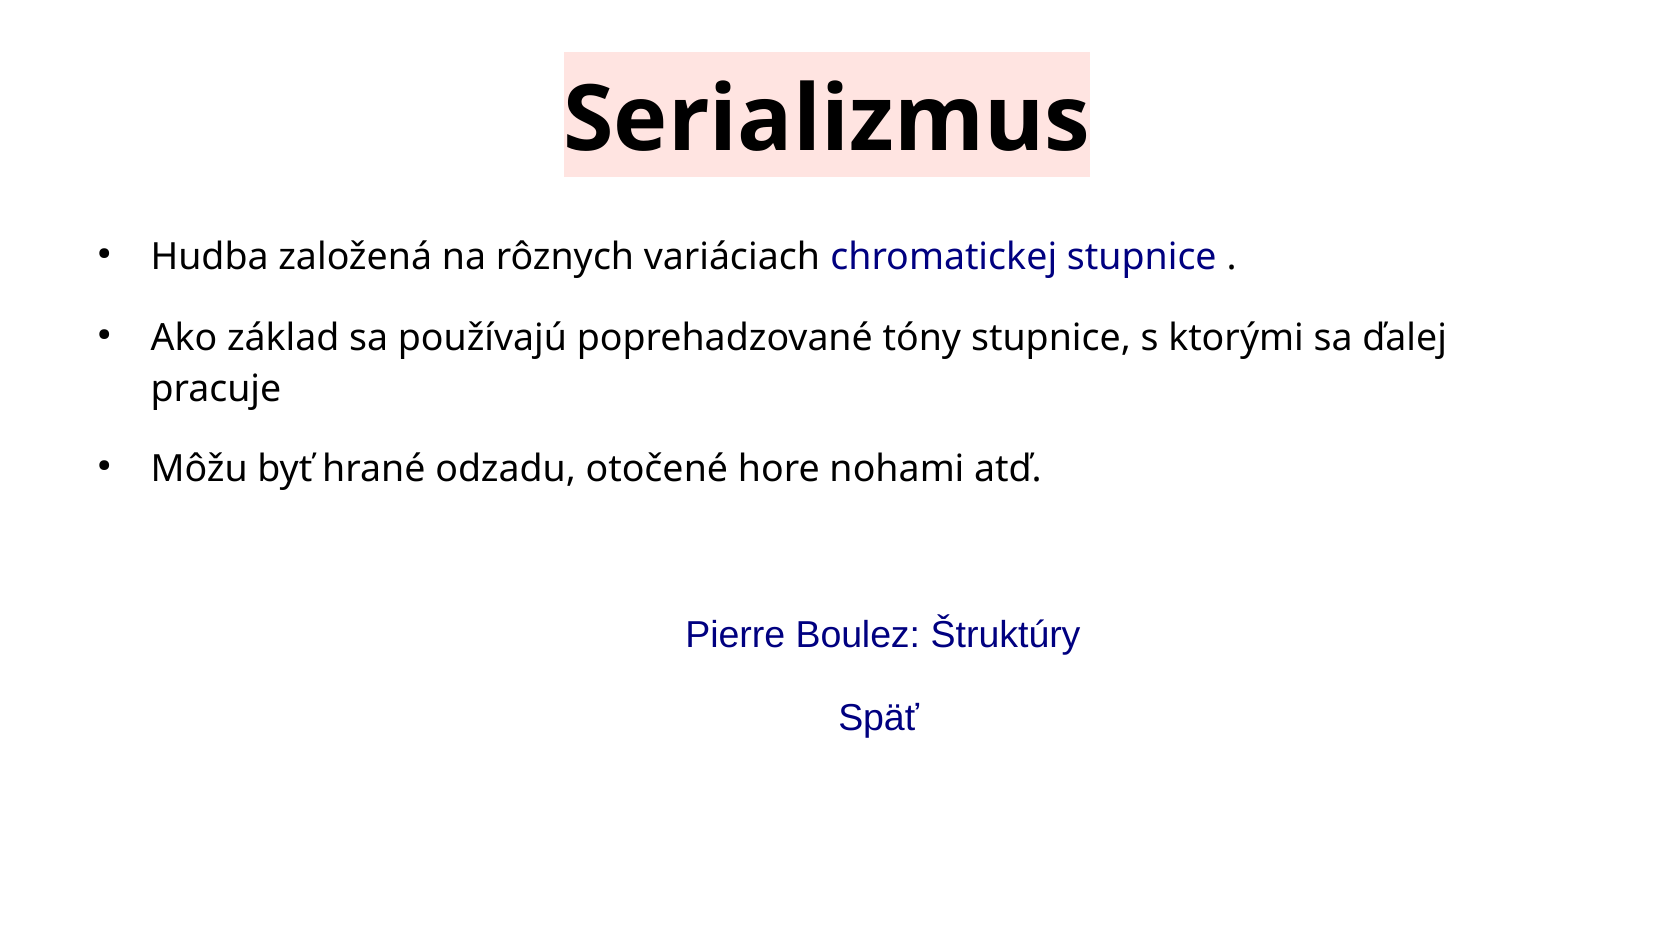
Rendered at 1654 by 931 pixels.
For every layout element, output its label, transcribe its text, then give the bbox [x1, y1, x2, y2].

text_box Späť [823, 689, 934, 747]
list Hudba založená na rôznych variáciach chromatickej stupnice . Ako základ sa používajú poprehadzované tóny stupnice, s ktorými sa ďalej pracuje Môžu byť hrané odzadu, otočené hore nohami atď. [79, 229, 1568, 769]
text_box Pierre Boulez: Štruktúry [670, 605, 1255, 663]
title Serializmus [82, 37, 1571, 193]
